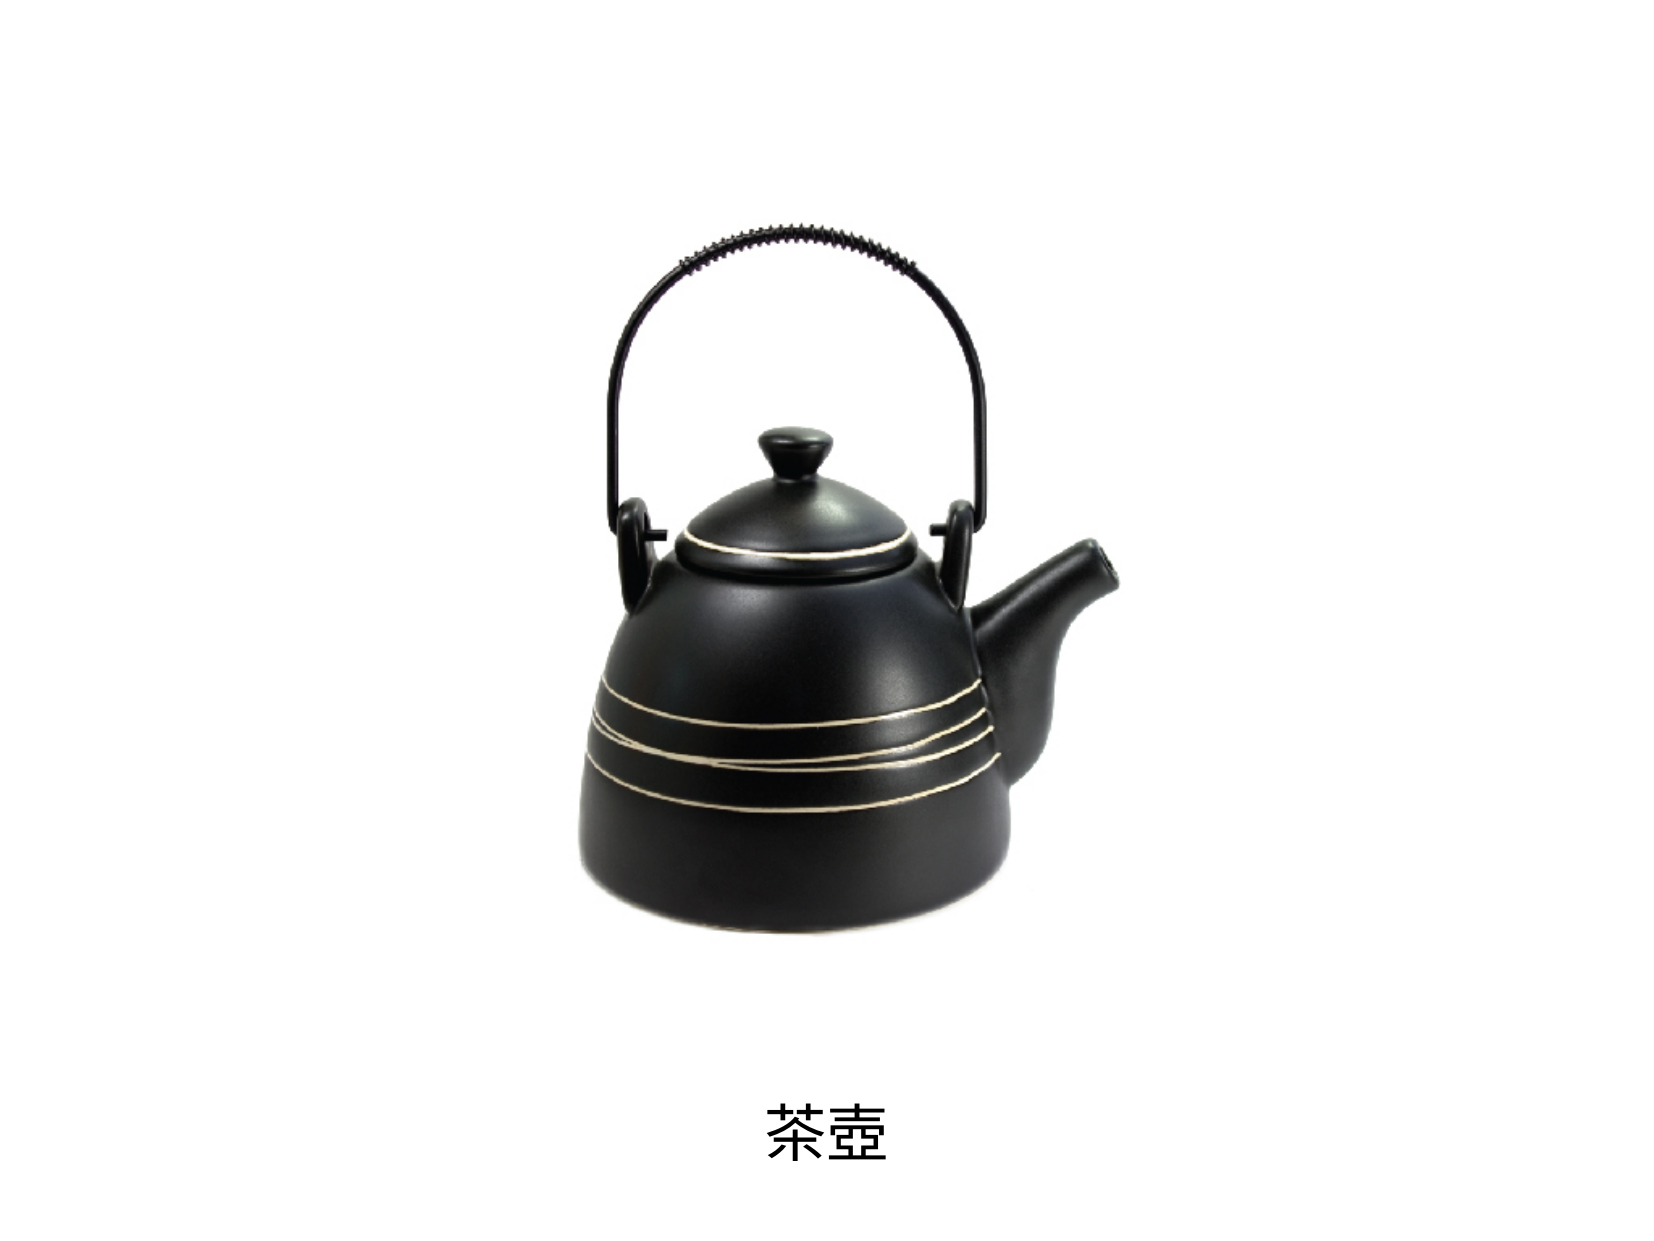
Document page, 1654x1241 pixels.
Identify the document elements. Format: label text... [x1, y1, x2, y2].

picture [0, 0, 1654, 1241]
title 茶壺 [82, 1025, 1571, 1233]
